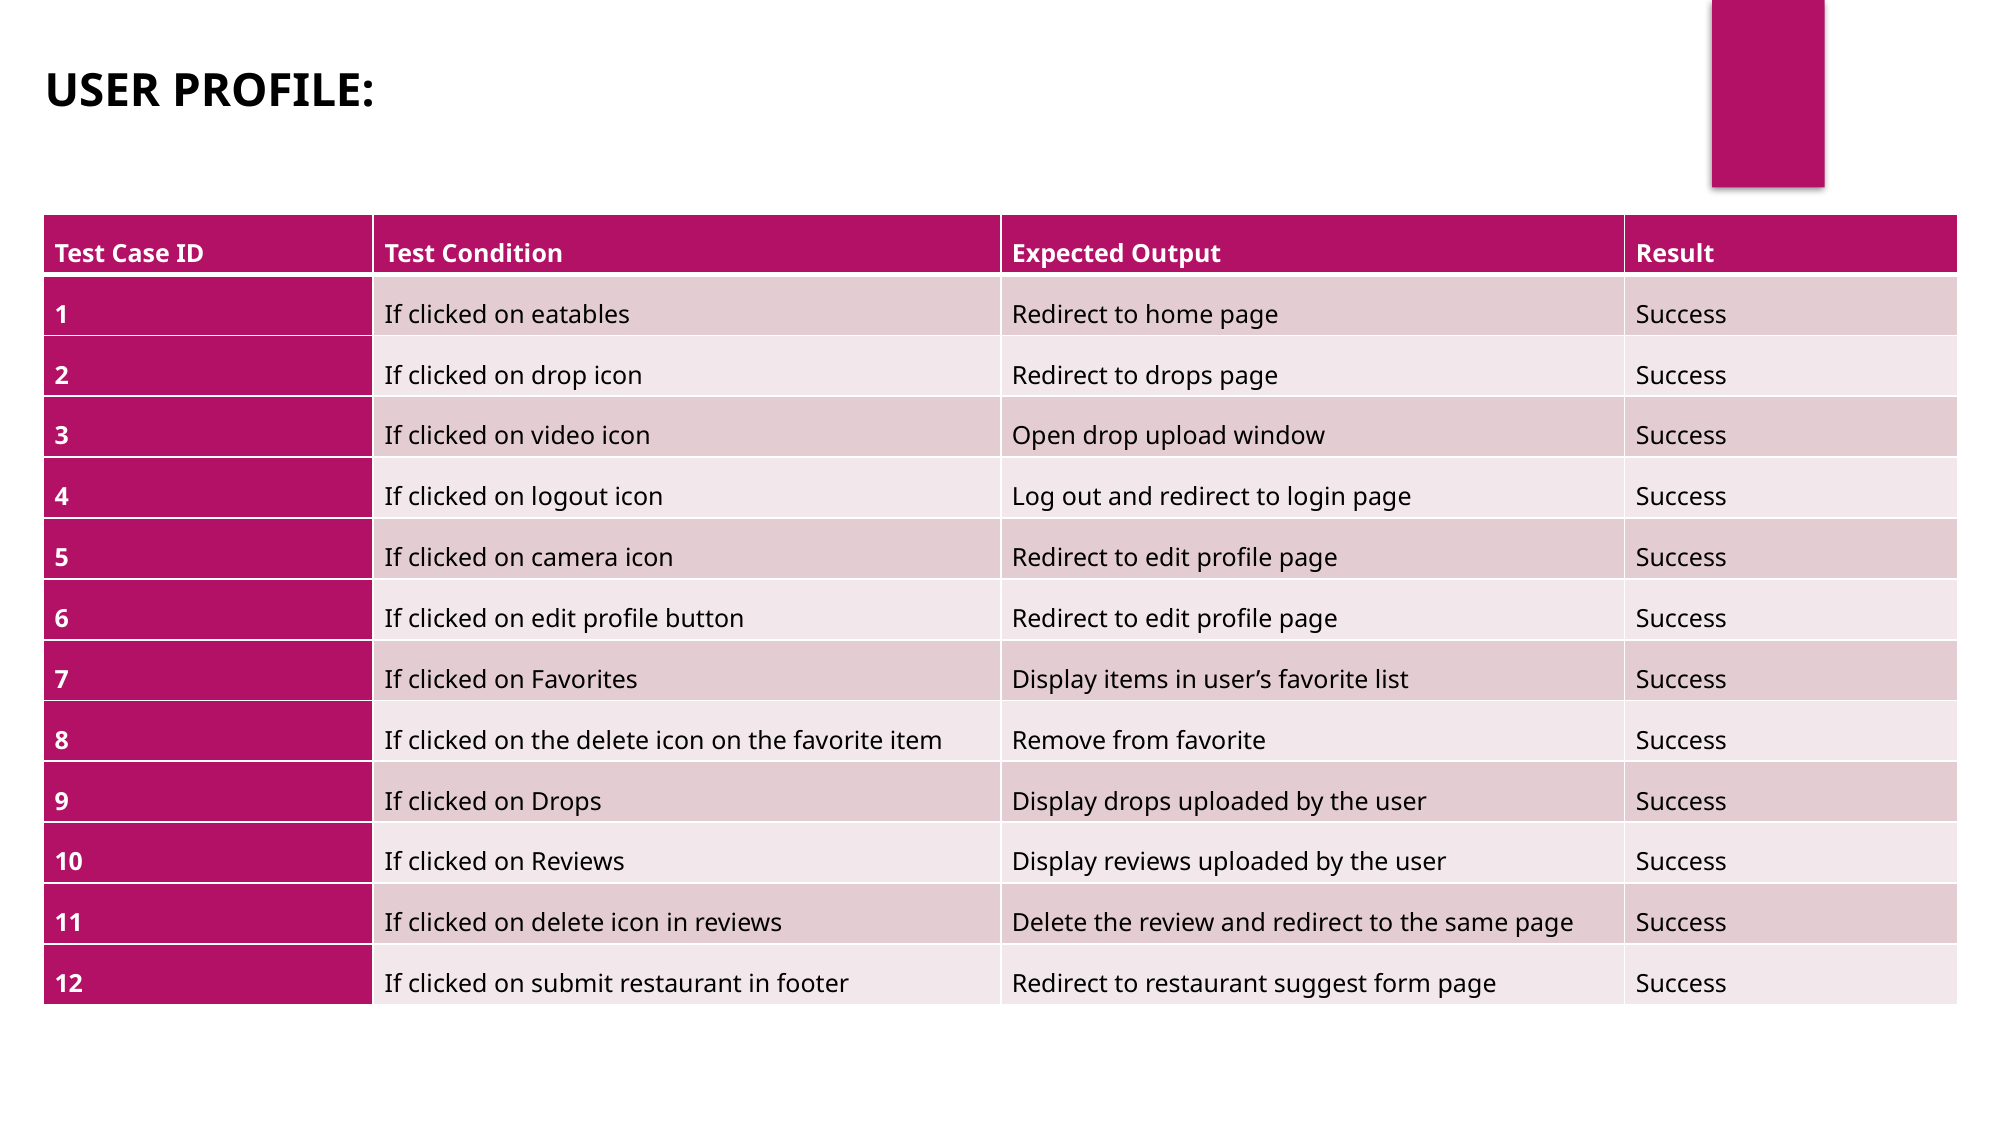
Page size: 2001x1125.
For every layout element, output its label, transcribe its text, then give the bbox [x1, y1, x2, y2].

table_cell Success [1625, 762, 1957, 821]
table_cell 2 [44, 336, 372, 395]
table_cell Display drops uploaded by the user [1002, 762, 1624, 821]
table_cell Success [1625, 397, 1957, 456]
table_cell Success [1625, 945, 1957, 1004]
table_cell If clicked on submit restaurant in footer [374, 945, 1000, 1004]
table_cell Remove from favorite [1002, 701, 1624, 760]
table_cell If clicked on Favorites [374, 641, 1000, 700]
table_cell Success [1625, 277, 1957, 335]
table_cell Display reviews uploaded by the user [1002, 823, 1624, 882]
table_cell Delete the review and redirect to the same page [1002, 884, 1624, 943]
table_cell Success [1625, 336, 1957, 395]
table_cell 4 [44, 458, 372, 517]
table_cell 10 [44, 823, 372, 882]
table_cell If clicked on delete icon in reviews [374, 884, 1000, 943]
table_cell 7 [44, 641, 372, 700]
table_cell If clicked on logout icon [374, 458, 1000, 517]
table_header Expected Output [1002, 215, 1624, 272]
table_header Test Condition [374, 215, 1000, 272]
table_cell If clicked on the delete icon on the favorite item [374, 701, 1000, 760]
table_cell Redirect to edit profile page [1002, 519, 1624, 578]
table_header Test Case ID [44, 215, 372, 272]
table_cell Success [1625, 701, 1957, 760]
table_cell Redirect to home page [1002, 277, 1624, 335]
table_cell 12 [44, 945, 372, 1004]
table_cell If clicked on Reviews [374, 823, 1000, 882]
table_cell Success [1625, 641, 1957, 700]
table_cell If clicked on video icon [374, 397, 1000, 456]
table_cell Redirect to drops page [1002, 336, 1624, 395]
table_cell If clicked on Drops [374, 762, 1000, 821]
table_cell 3 [44, 397, 372, 456]
table_cell 9 [44, 762, 372, 821]
table_cell Redirect to restaurant suggest form page [1002, 945, 1624, 1004]
table_cell Success [1625, 519, 1957, 578]
table_header Result [1625, 215, 1957, 272]
table_cell Success [1625, 458, 1957, 517]
table_cell Display items in user’s favorite list [1002, 641, 1624, 700]
table_cell 5 [44, 519, 372, 578]
table_cell If clicked on eatables [374, 277, 1000, 335]
table_cell Open drop upload window [1002, 397, 1624, 456]
table_cell If clicked on camera icon [374, 519, 1000, 578]
table_cell Redirect to edit profile page [1002, 580, 1624, 639]
table_cell 8 [44, 701, 372, 760]
table_cell 11 [44, 884, 372, 943]
table_cell Success [1625, 823, 1957, 882]
table_cell Log out and redirect to login page [1002, 458, 1624, 517]
table_cell Success [1625, 580, 1957, 639]
table_cell 6 [44, 580, 372, 639]
table_cell If clicked on edit profile button [374, 580, 1000, 639]
table_cell Success [1625, 884, 1957, 943]
table_cell If clicked on drop icon [374, 336, 1000, 395]
title USER PROFILE: [29, 29, 1467, 146]
table_cell 1 [44, 277, 372, 335]
